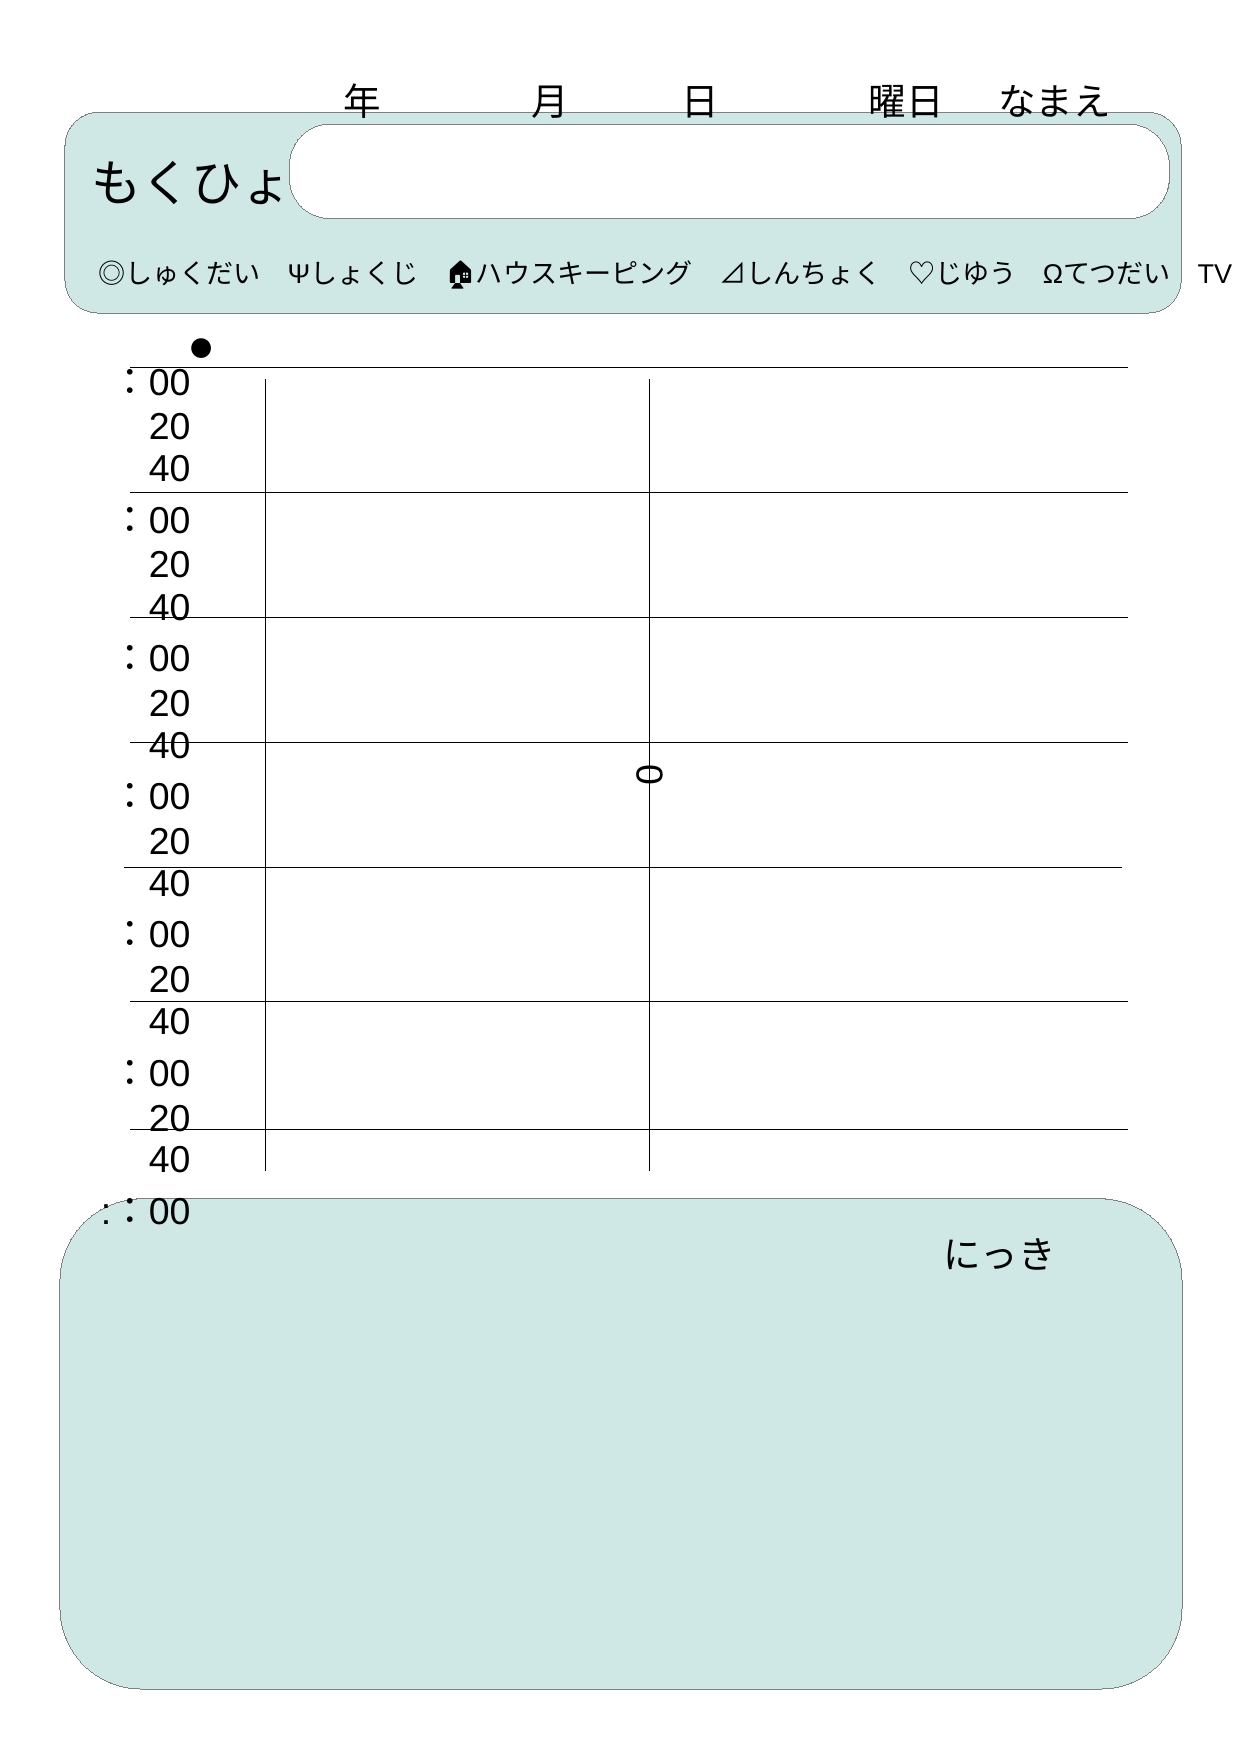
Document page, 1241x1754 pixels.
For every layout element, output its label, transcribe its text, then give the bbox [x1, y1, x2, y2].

text_box [153, 1201, 164, 1222]
text_box ● [172, 312, 249, 379]
text_box ：00 20 40 ：00 20 40 ：00 20 40 ：00 20 40 ：00 20 40 ：00 20 40 :：00 [59, 344, 174, 1158]
text_box ◎しゅくだい Ψしょくじ 🏠ハウスキーピング ⊿しんちょく ♡じゆう Ωてつだい TV テレビ [83, 244, 1231, 290]
text_box にっき [928, 1218, 1056, 1271]
text_box [64, 112, 1182, 314]
text_box [59, 1198, 1183, 1690]
text_box [174, 1201, 185, 1222]
text_box もくひょう [76, 135, 296, 207]
text_box 年 月 日 曜日 なまえ [141, 64, 908, 118]
